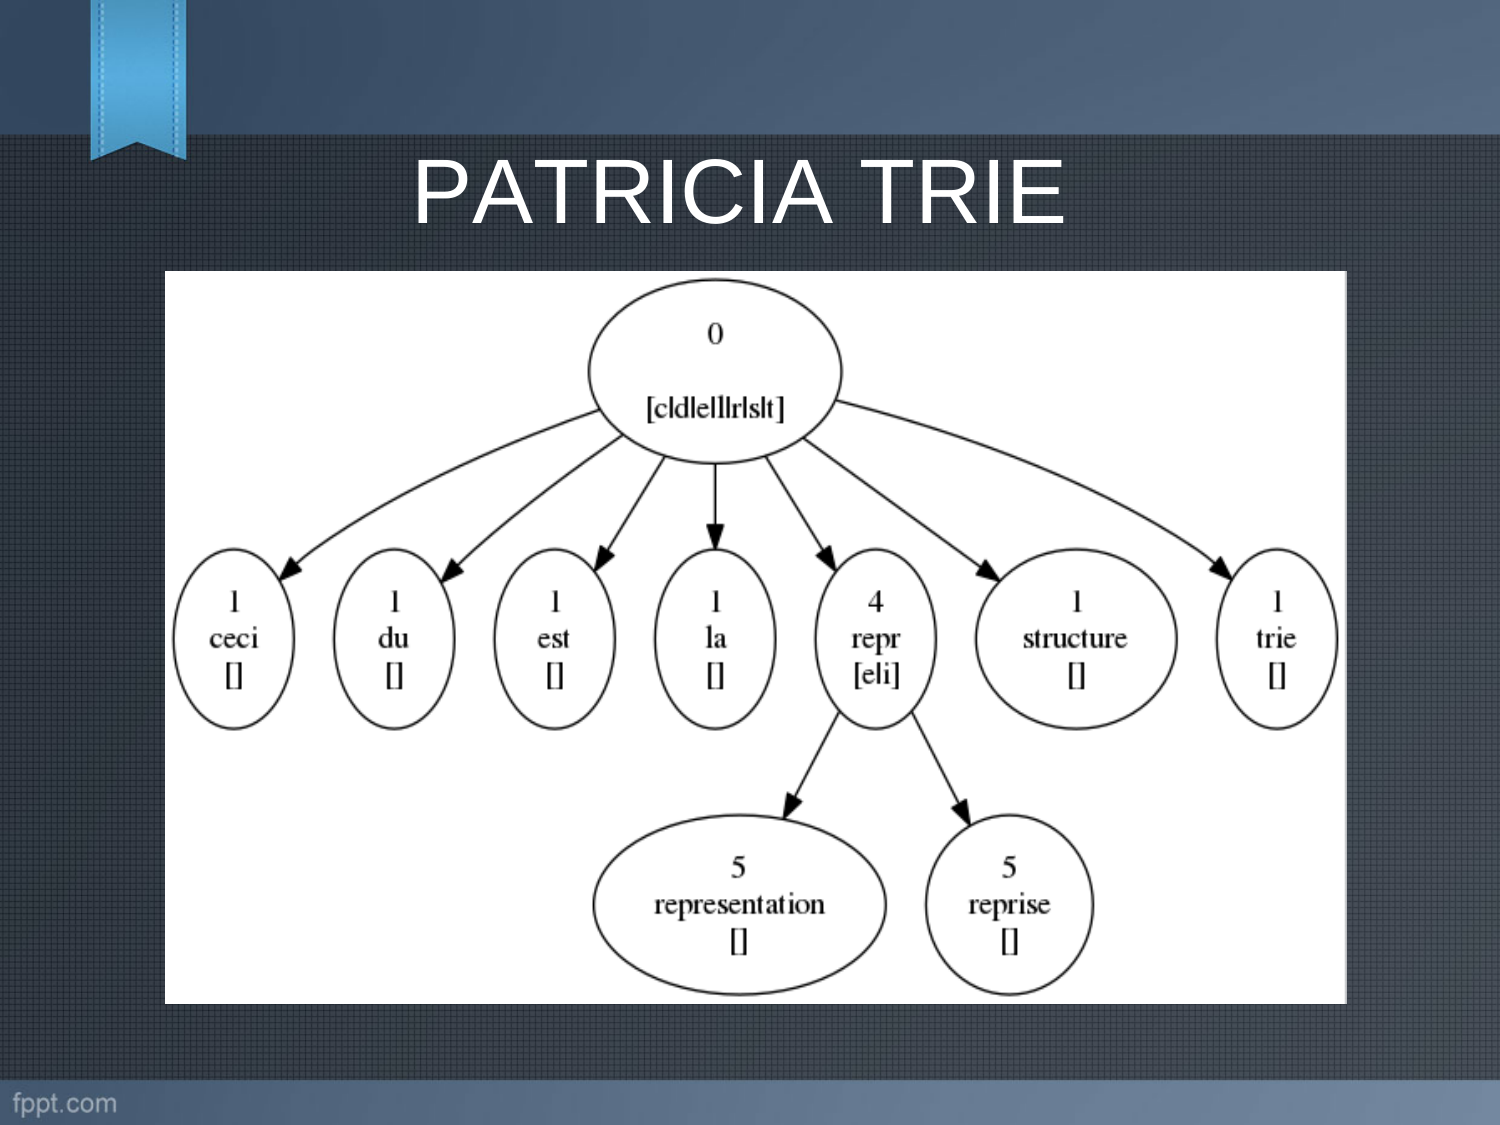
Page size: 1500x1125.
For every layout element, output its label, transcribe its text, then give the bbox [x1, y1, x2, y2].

picture [0, 0, 1500, 1125]
title PATRICIA TRIE [64, 106, 1415, 268]
